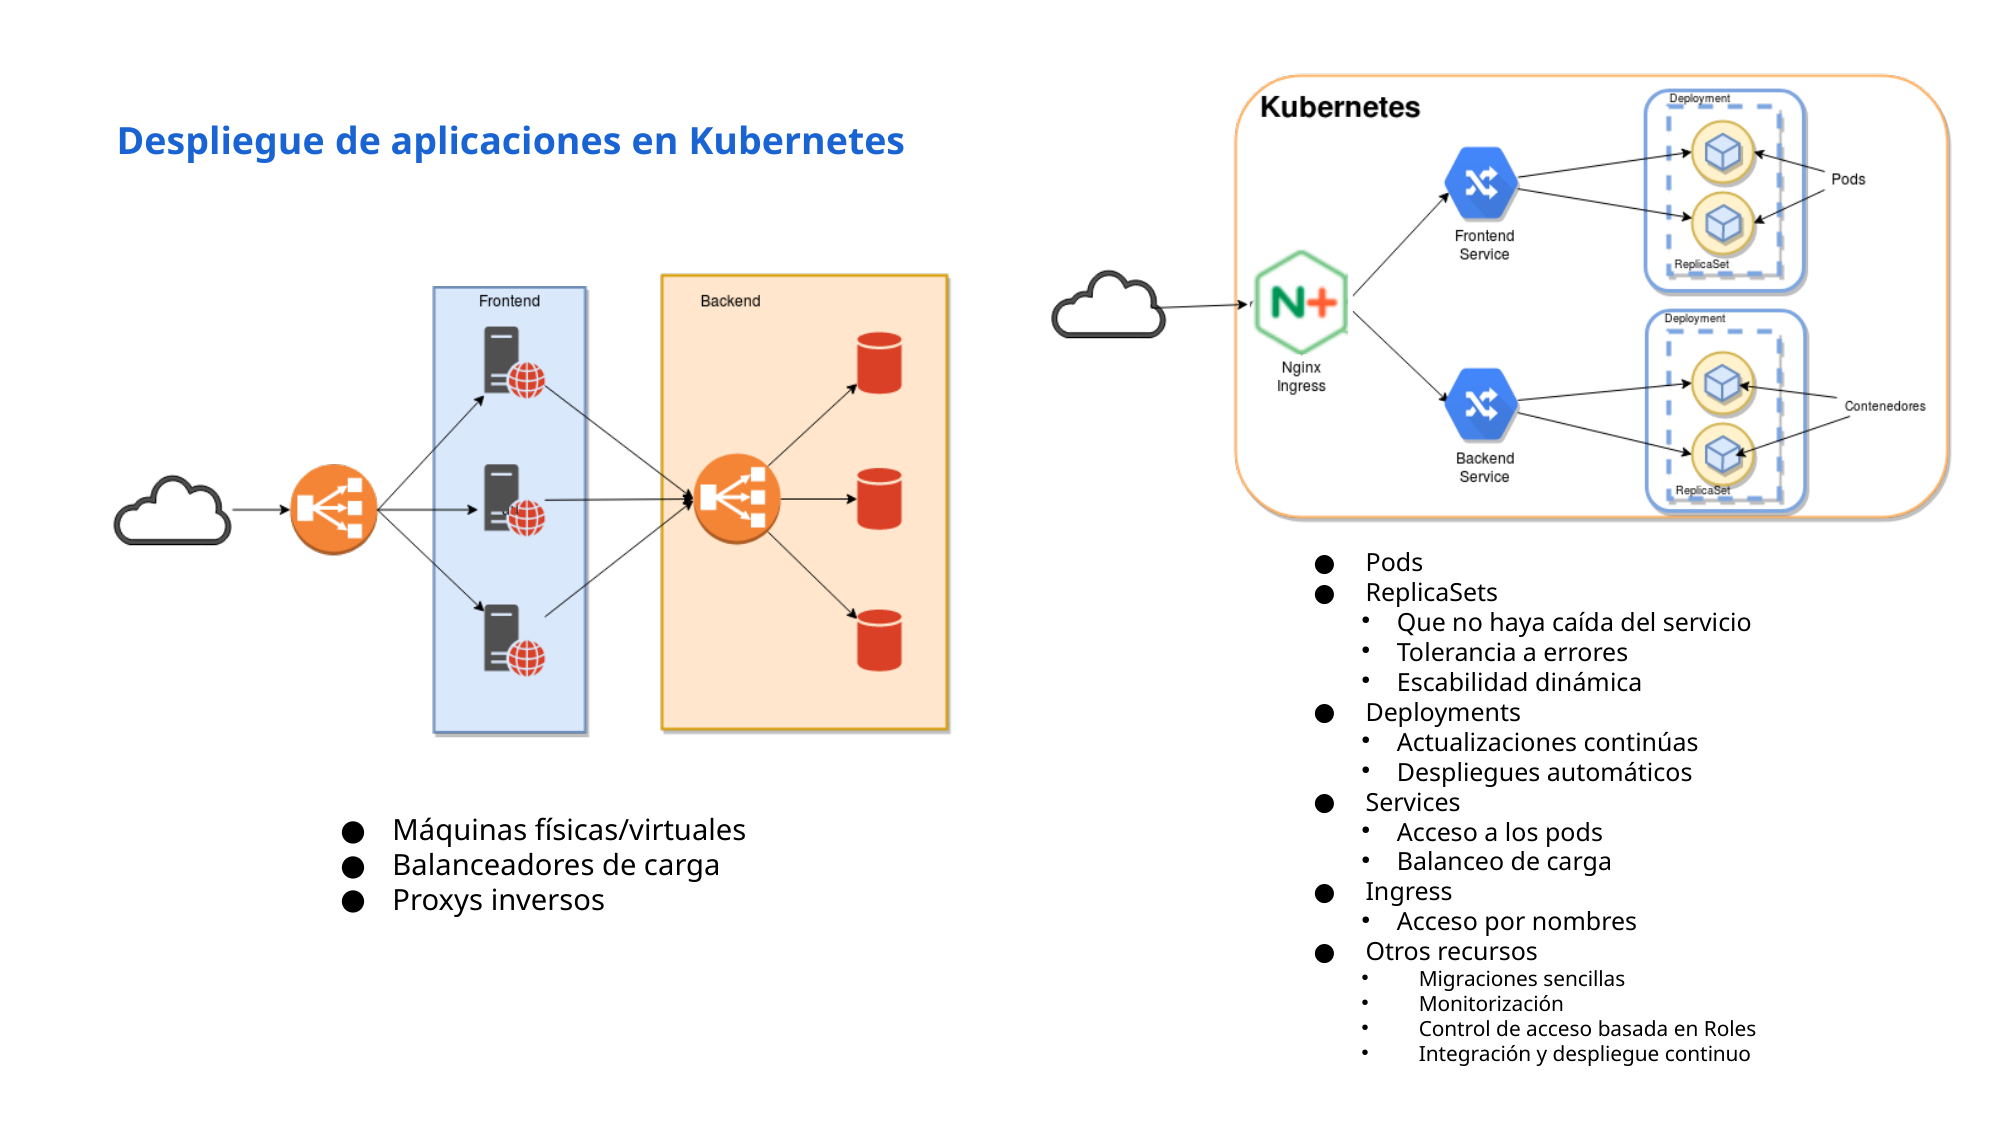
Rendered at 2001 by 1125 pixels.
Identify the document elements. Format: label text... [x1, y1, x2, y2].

text_box Pods ReplicaSets Que no haya caída del servicio Tolerancia a errores Escabilidad dinámica Deployments Actualizaciones continúas Despliegues automáticos Services Acceso a los pods Balanceo de carga Ingress Acceso por nombres Otros recursos Migraciones sencillas Monitorización Control de acceso basada en Roles Integración y despliegue continuo [1275, 531, 1973, 744]
text_box Máquinas físicas/virtuales Balanceadores de carga Proxys inversos [302, 796, 840, 1031]
text_box Despliegue de aplicaciones en Kubernetes [101, 110, 1052, 170]
picture [1039, 58, 1964, 535]
picture [101, 261, 964, 750]
